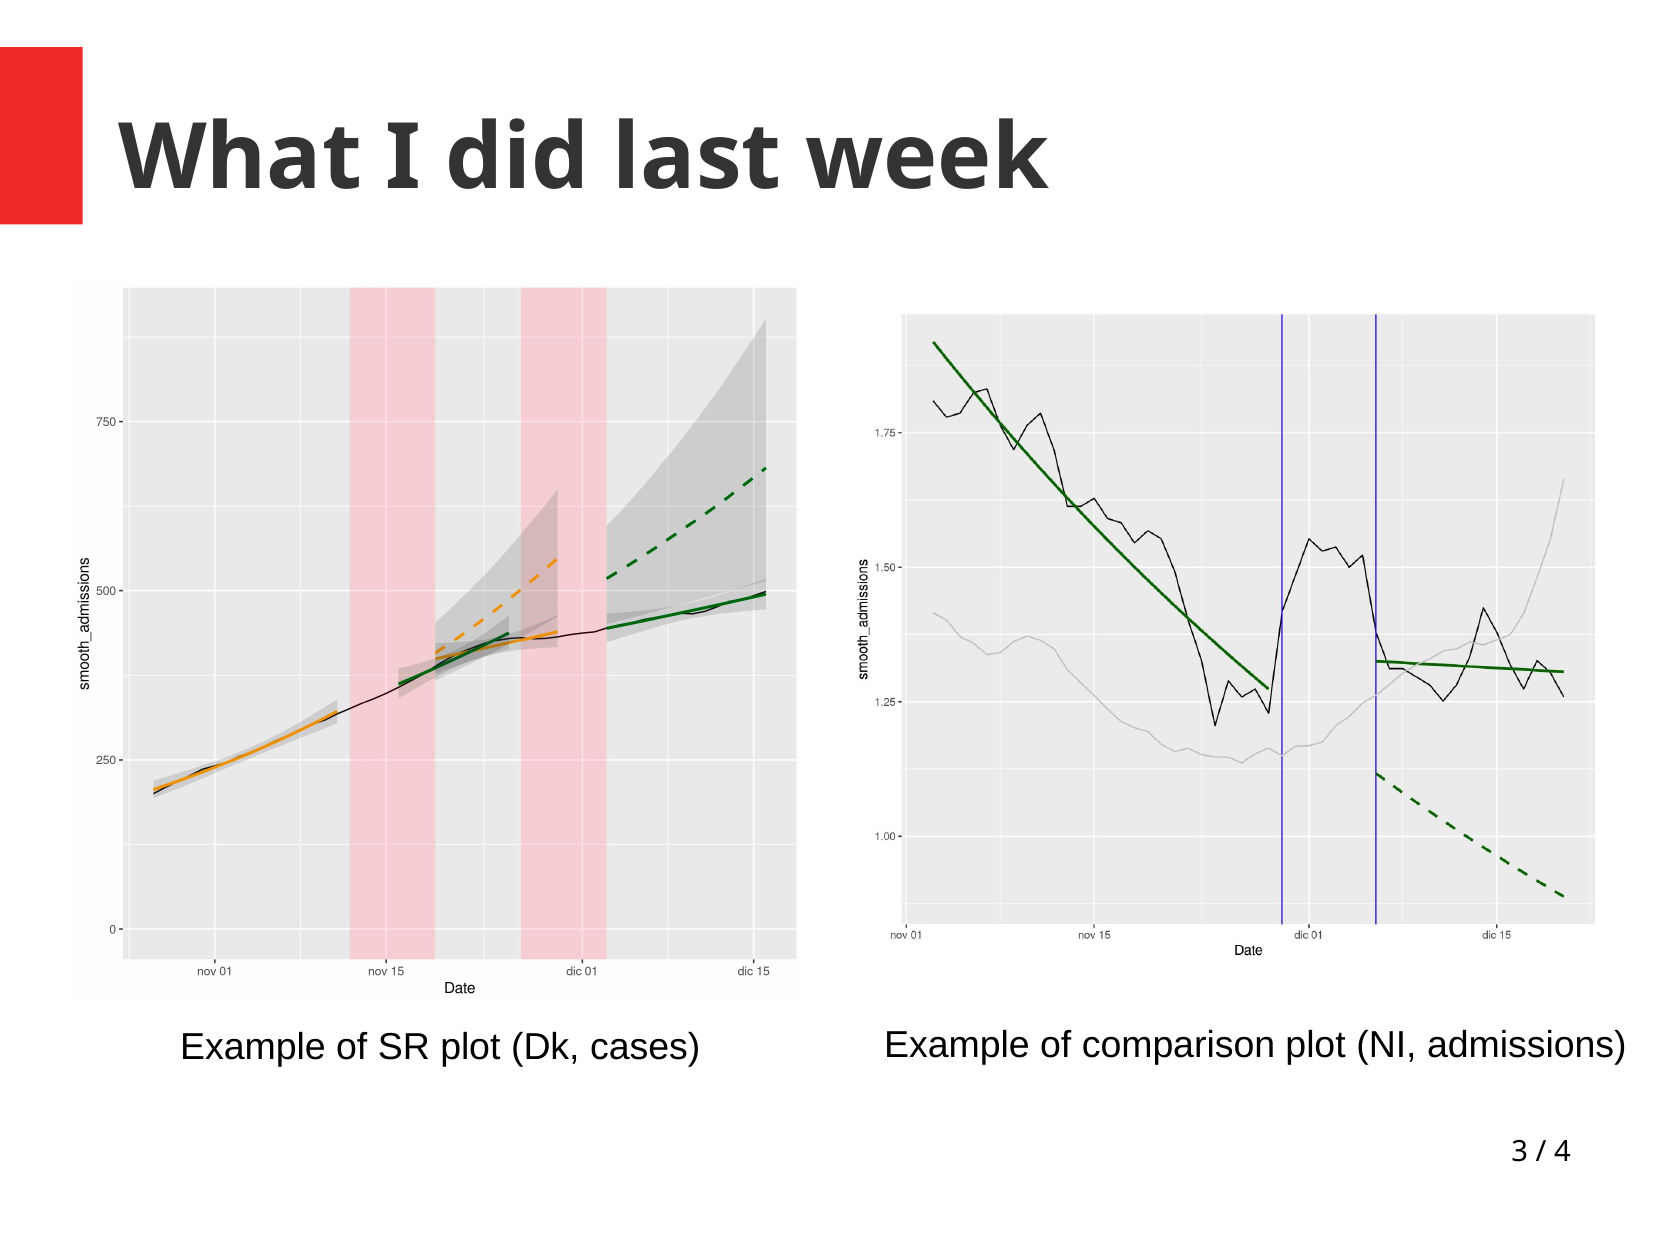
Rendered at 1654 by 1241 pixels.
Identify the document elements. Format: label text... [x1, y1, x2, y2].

text_box Example of SR plot (Dk, cases) [165, 1017, 716, 1075]
picture [850, 307, 1602, 965]
picture [70, 280, 804, 1004]
title What I did last week [118, 49, 1571, 257]
text_box Example of comparison plot (NI, admissions) [869, 1015, 1642, 1073]
